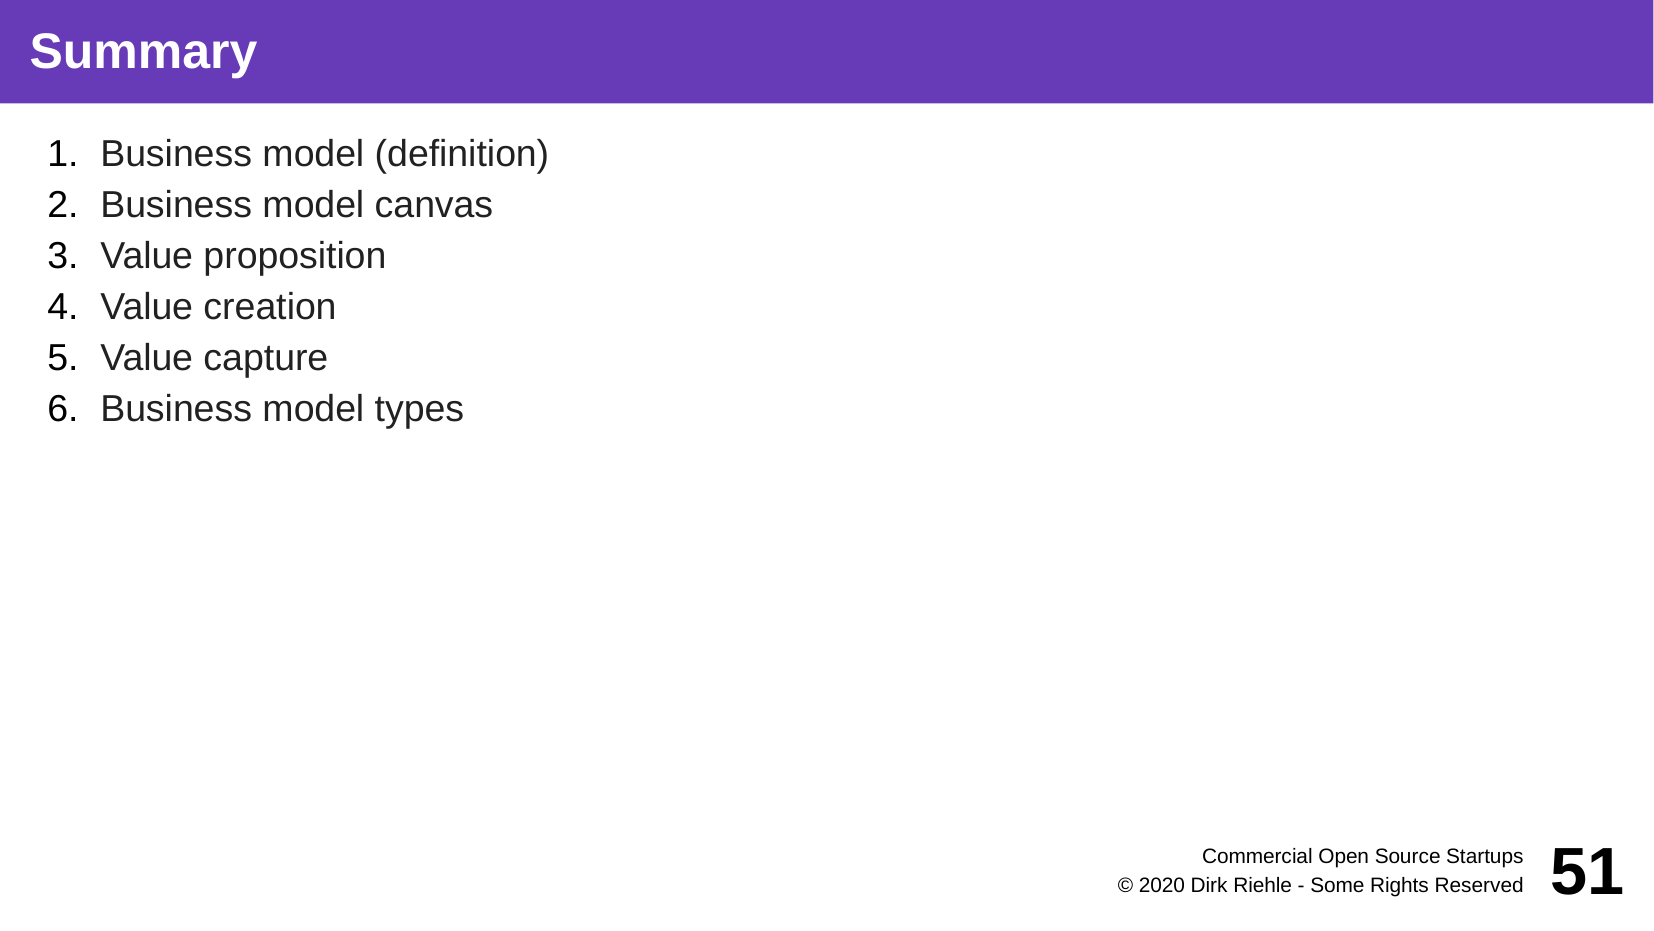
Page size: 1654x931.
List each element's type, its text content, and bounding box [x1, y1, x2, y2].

list Business model (definition) Business model canvas Value proposition Value creation Value capture Business model types [29, 132, 1625, 813]
title Summary [0, 0, 1654, 104]
